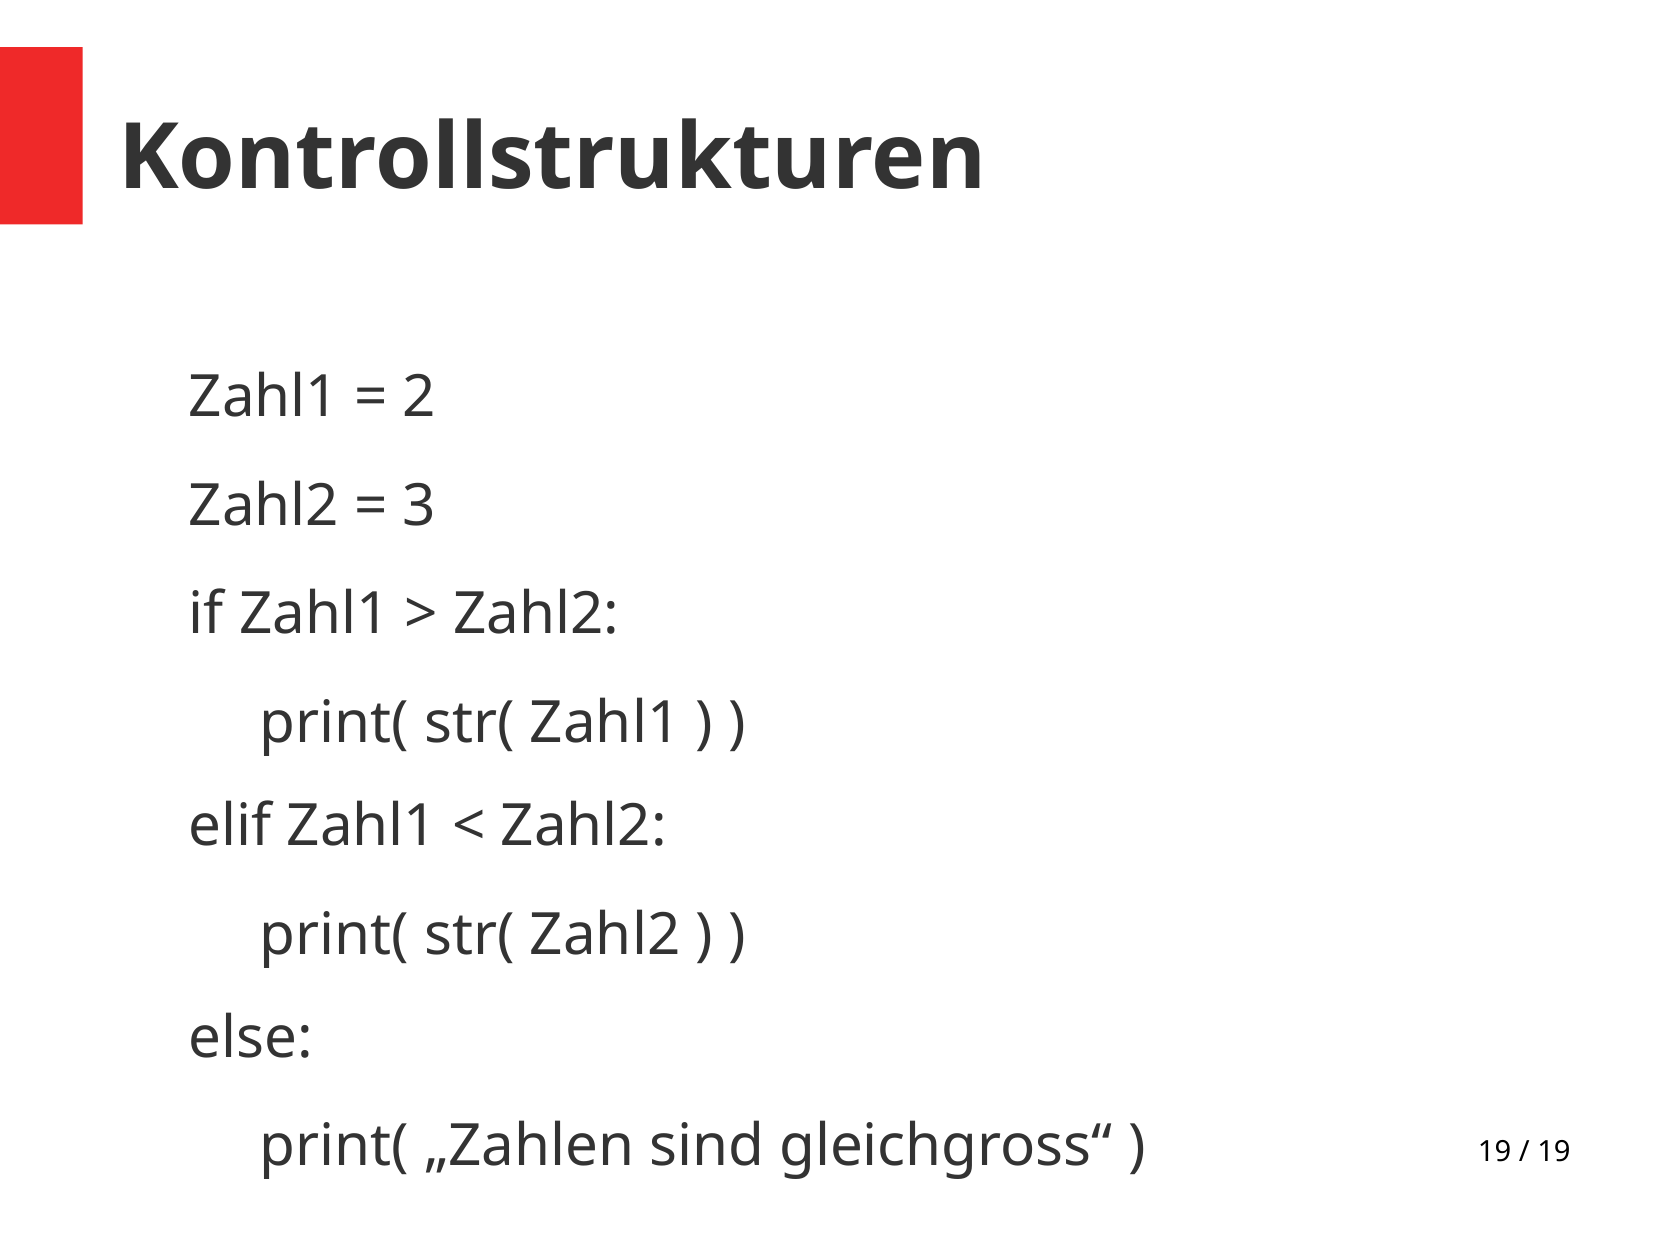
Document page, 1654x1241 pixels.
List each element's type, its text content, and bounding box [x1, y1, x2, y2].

title Kontrollstrukturen [118, 49, 1571, 257]
list Zahl1 = 2 Zahl2 = 3 if Zahl1 > Zahl2: print( str( Zahl1 ) ) elif Zahl1 < Zahl2: print( str( Zahl2 ) ) else: print( „Zahlen sind gleichgross“ ) [118, 354, 1536, 1074]
